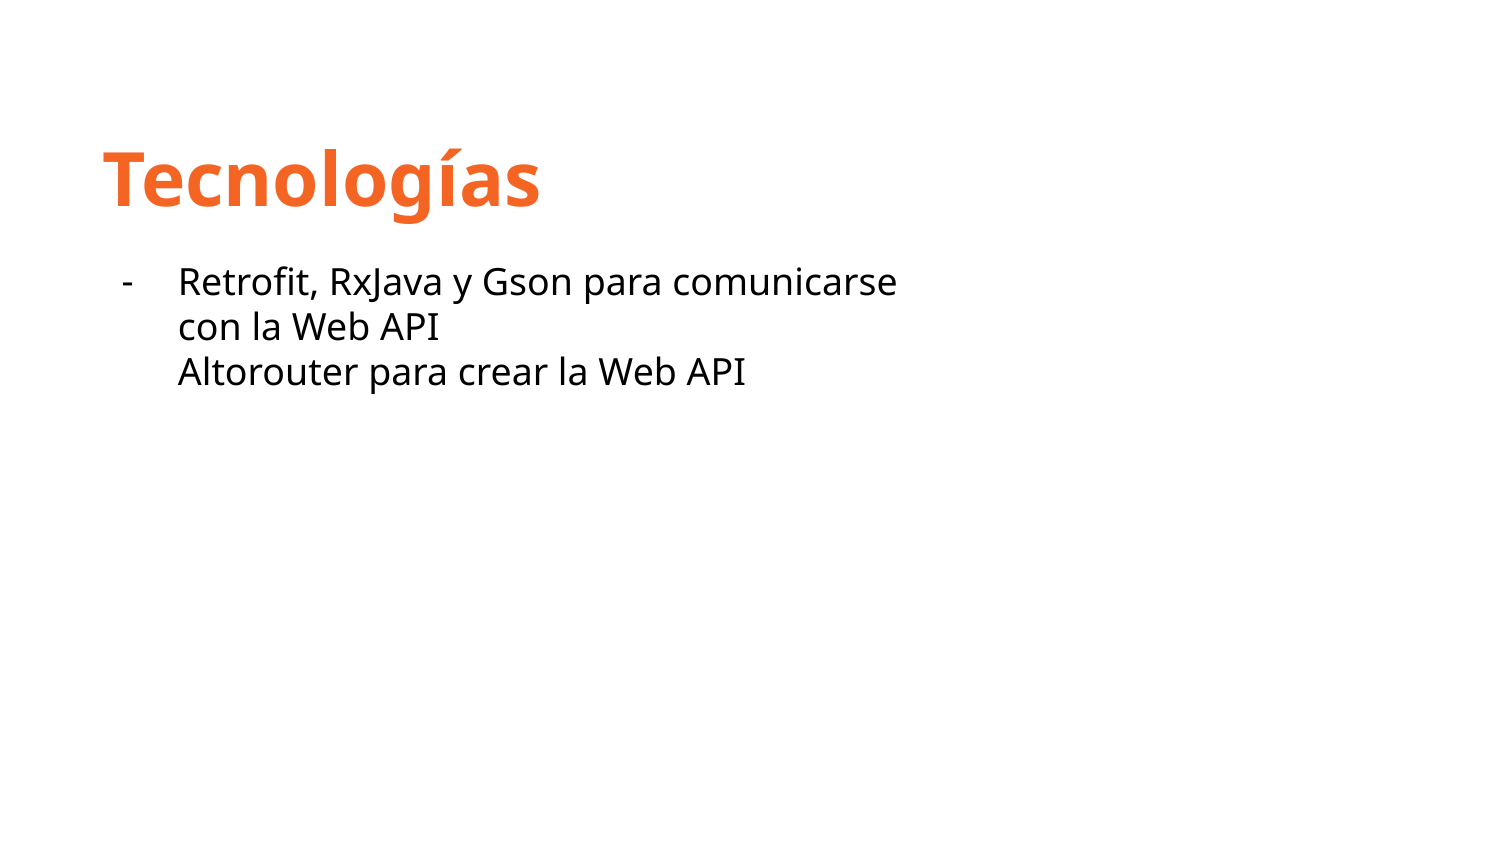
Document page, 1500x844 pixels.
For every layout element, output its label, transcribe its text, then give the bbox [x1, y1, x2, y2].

title Tecnologías [87, 116, 941, 242]
title Retrofit, RxJava y Gson para comunicarse con la Web API Altorouter para crear la Web API [87, 242, 941, 746]
